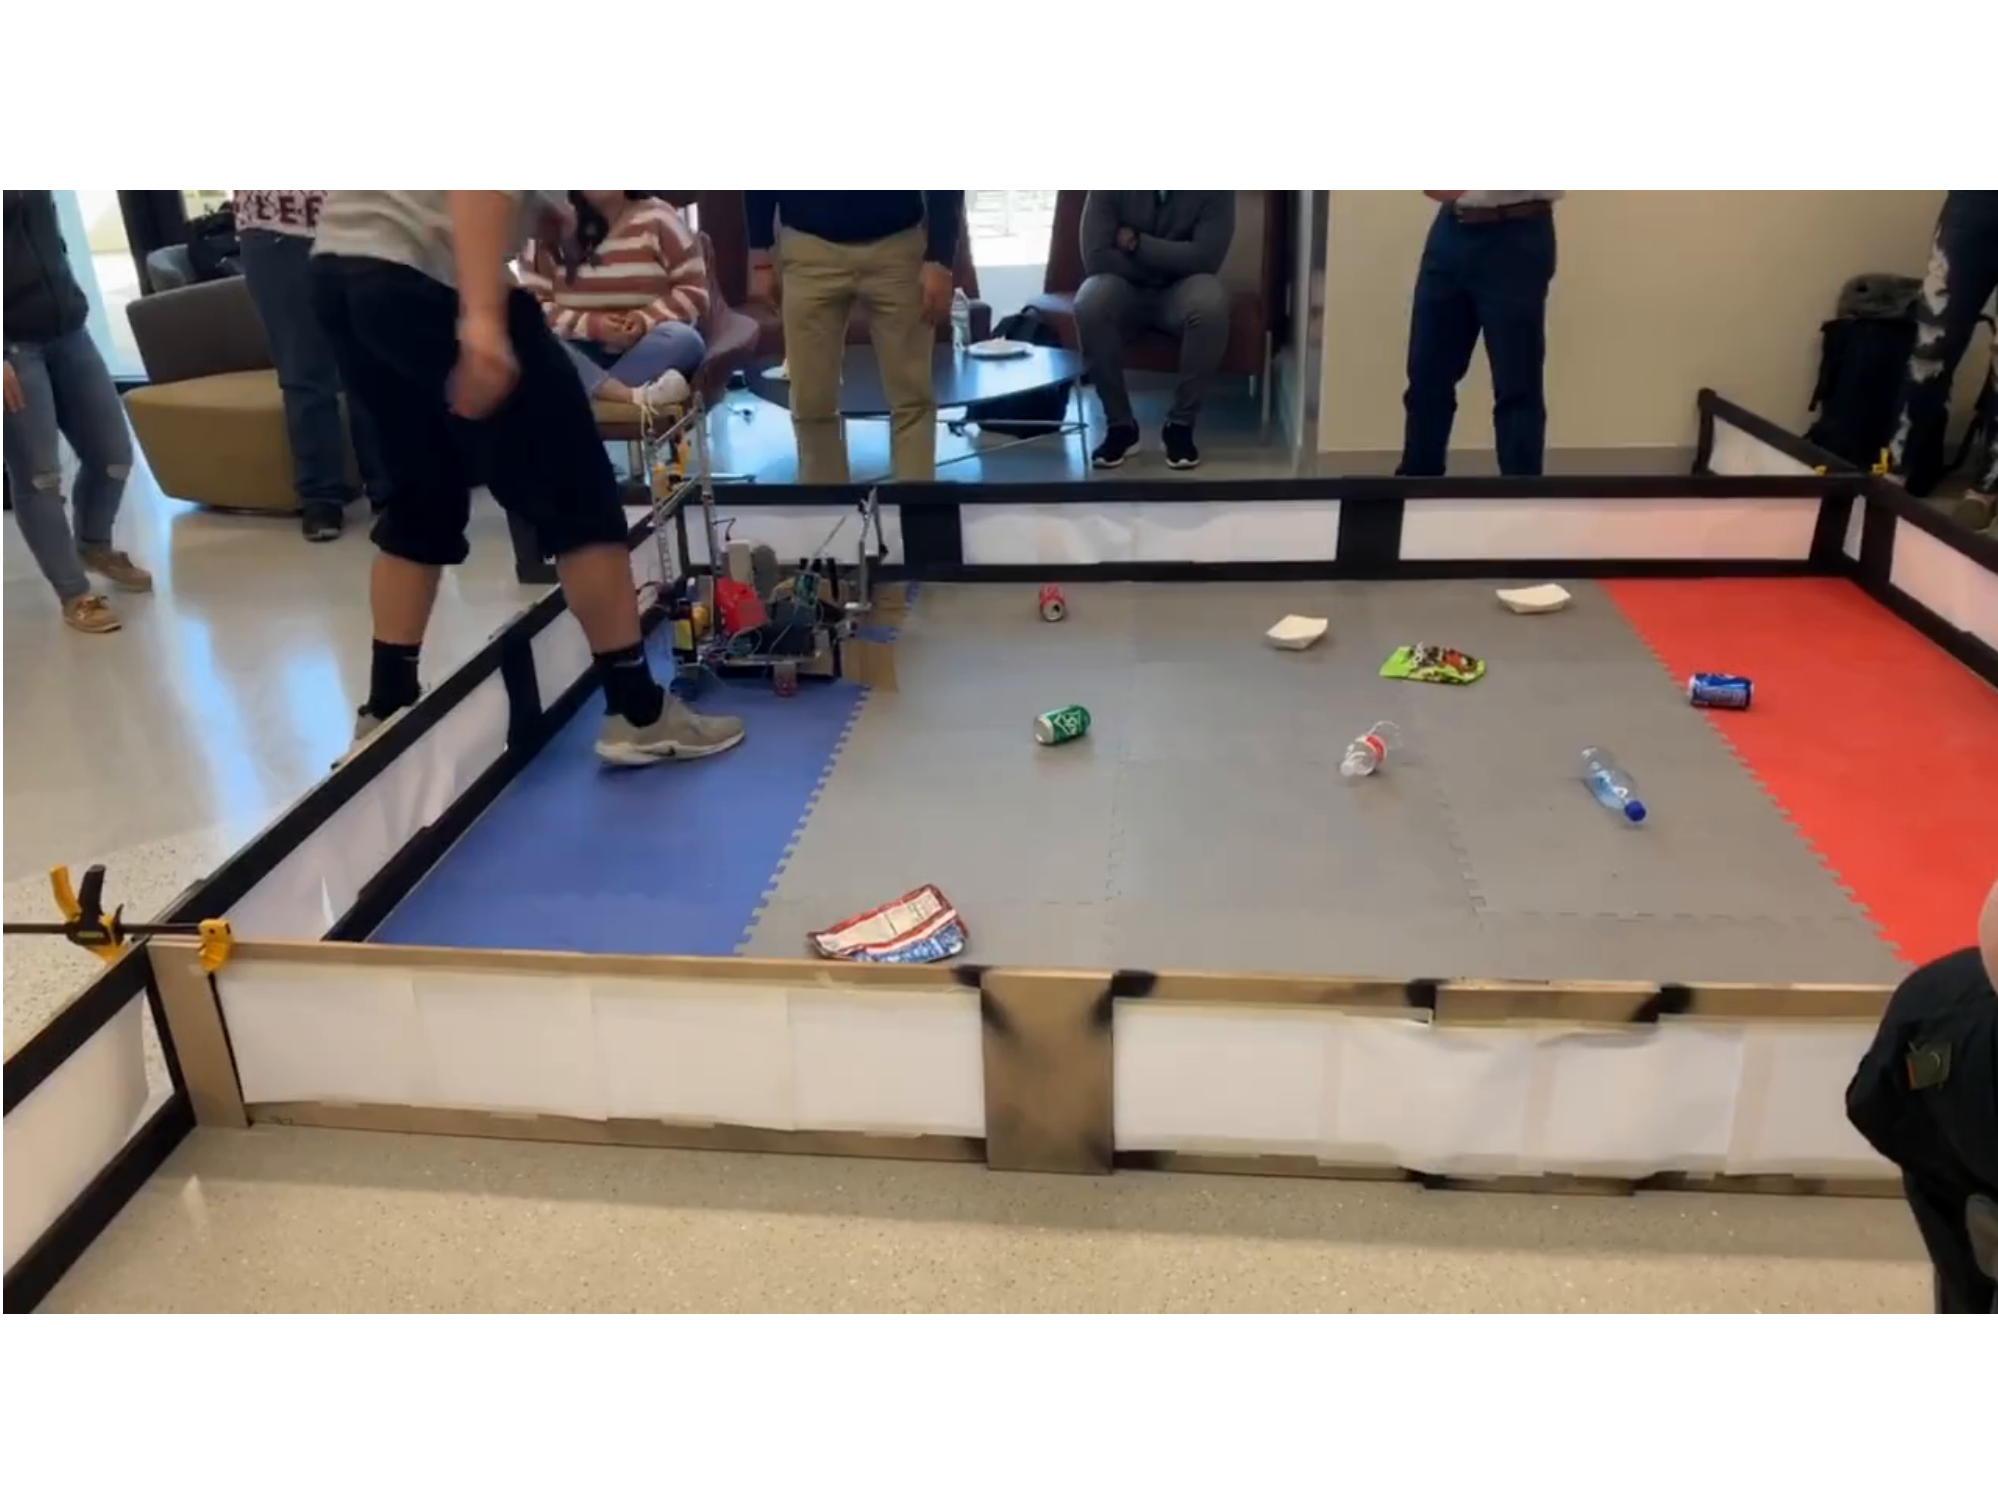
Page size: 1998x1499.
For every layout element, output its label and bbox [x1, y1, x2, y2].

text_box [2, 189, 1998, 1315]
